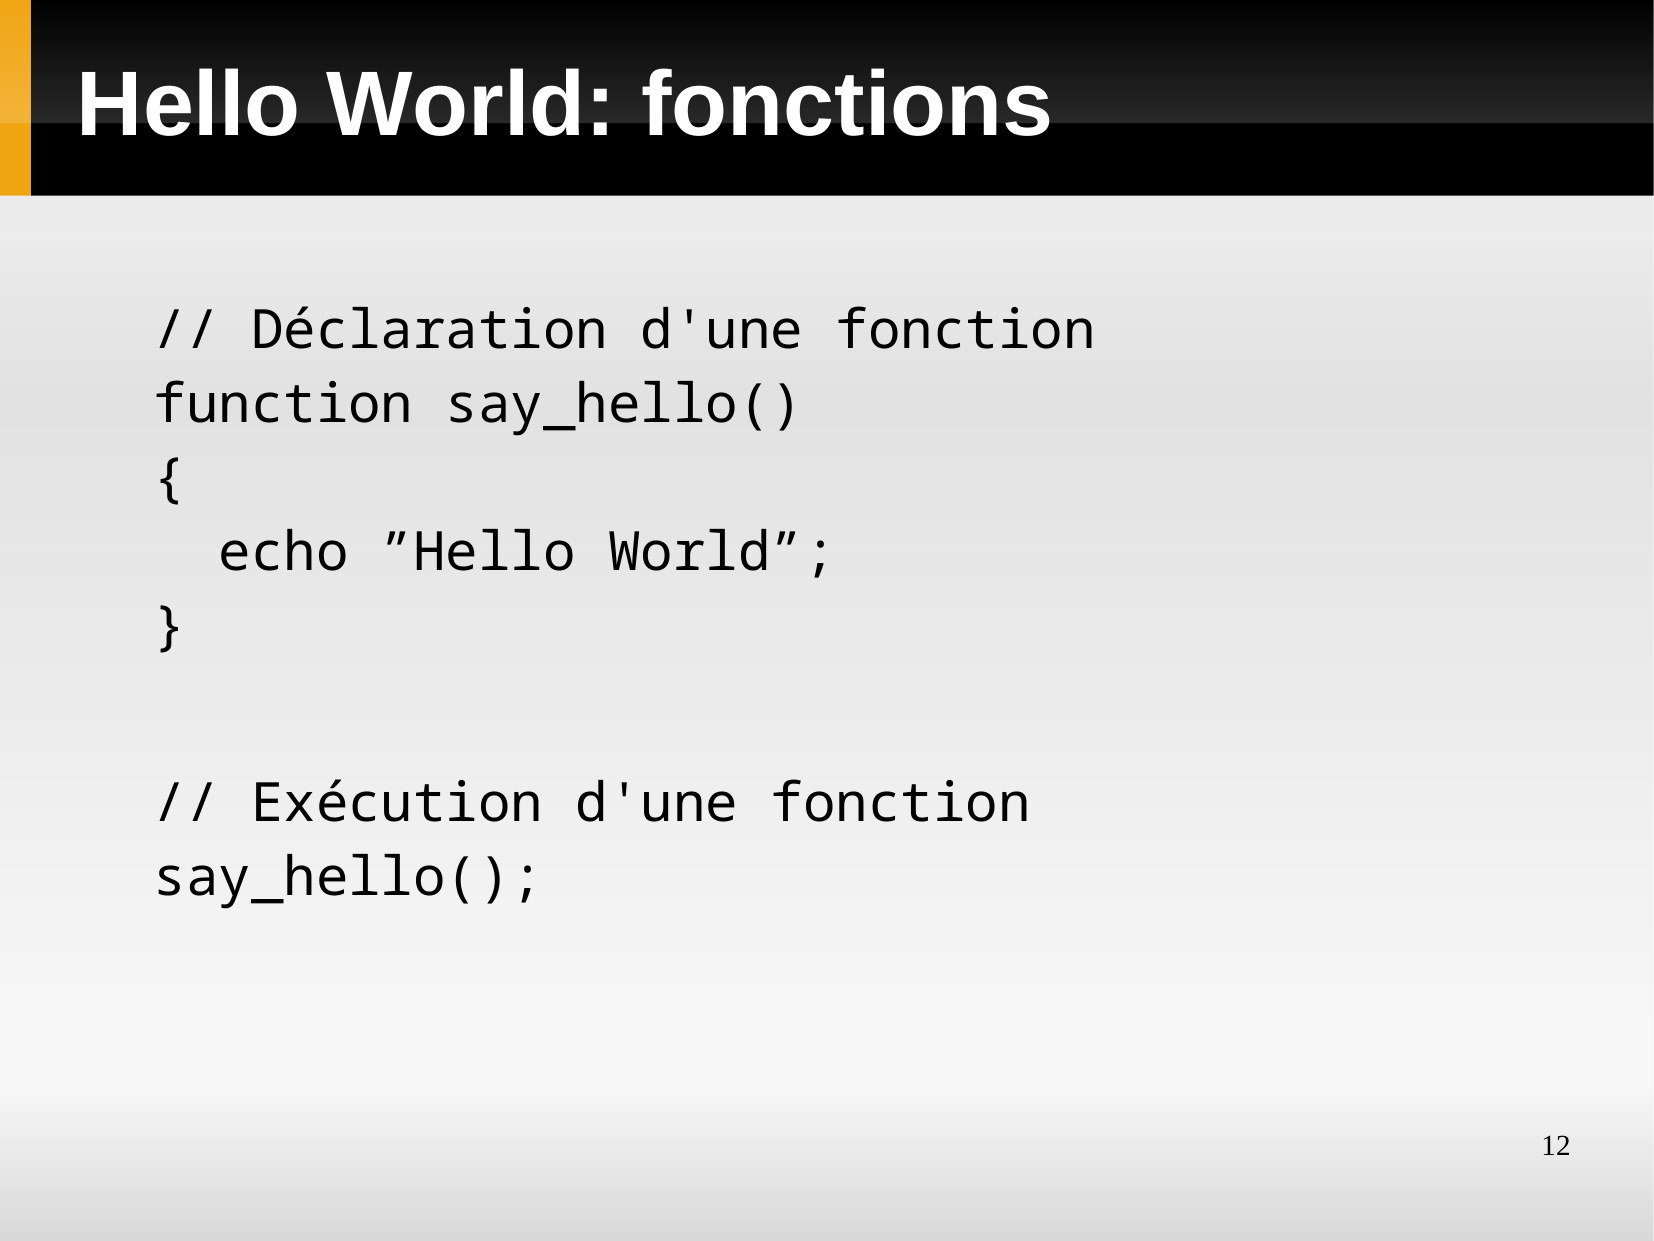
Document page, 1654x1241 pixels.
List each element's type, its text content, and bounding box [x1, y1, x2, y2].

picture [0, 0, 1654, 1241]
list // Déclaration d'une fonction function say_hello() { echo ”Hello World”; } // Exécution d'une fonction say_hello(); [82, 290, 1571, 1109]
title Hello World: fonctions [76, 0, 1565, 208]
